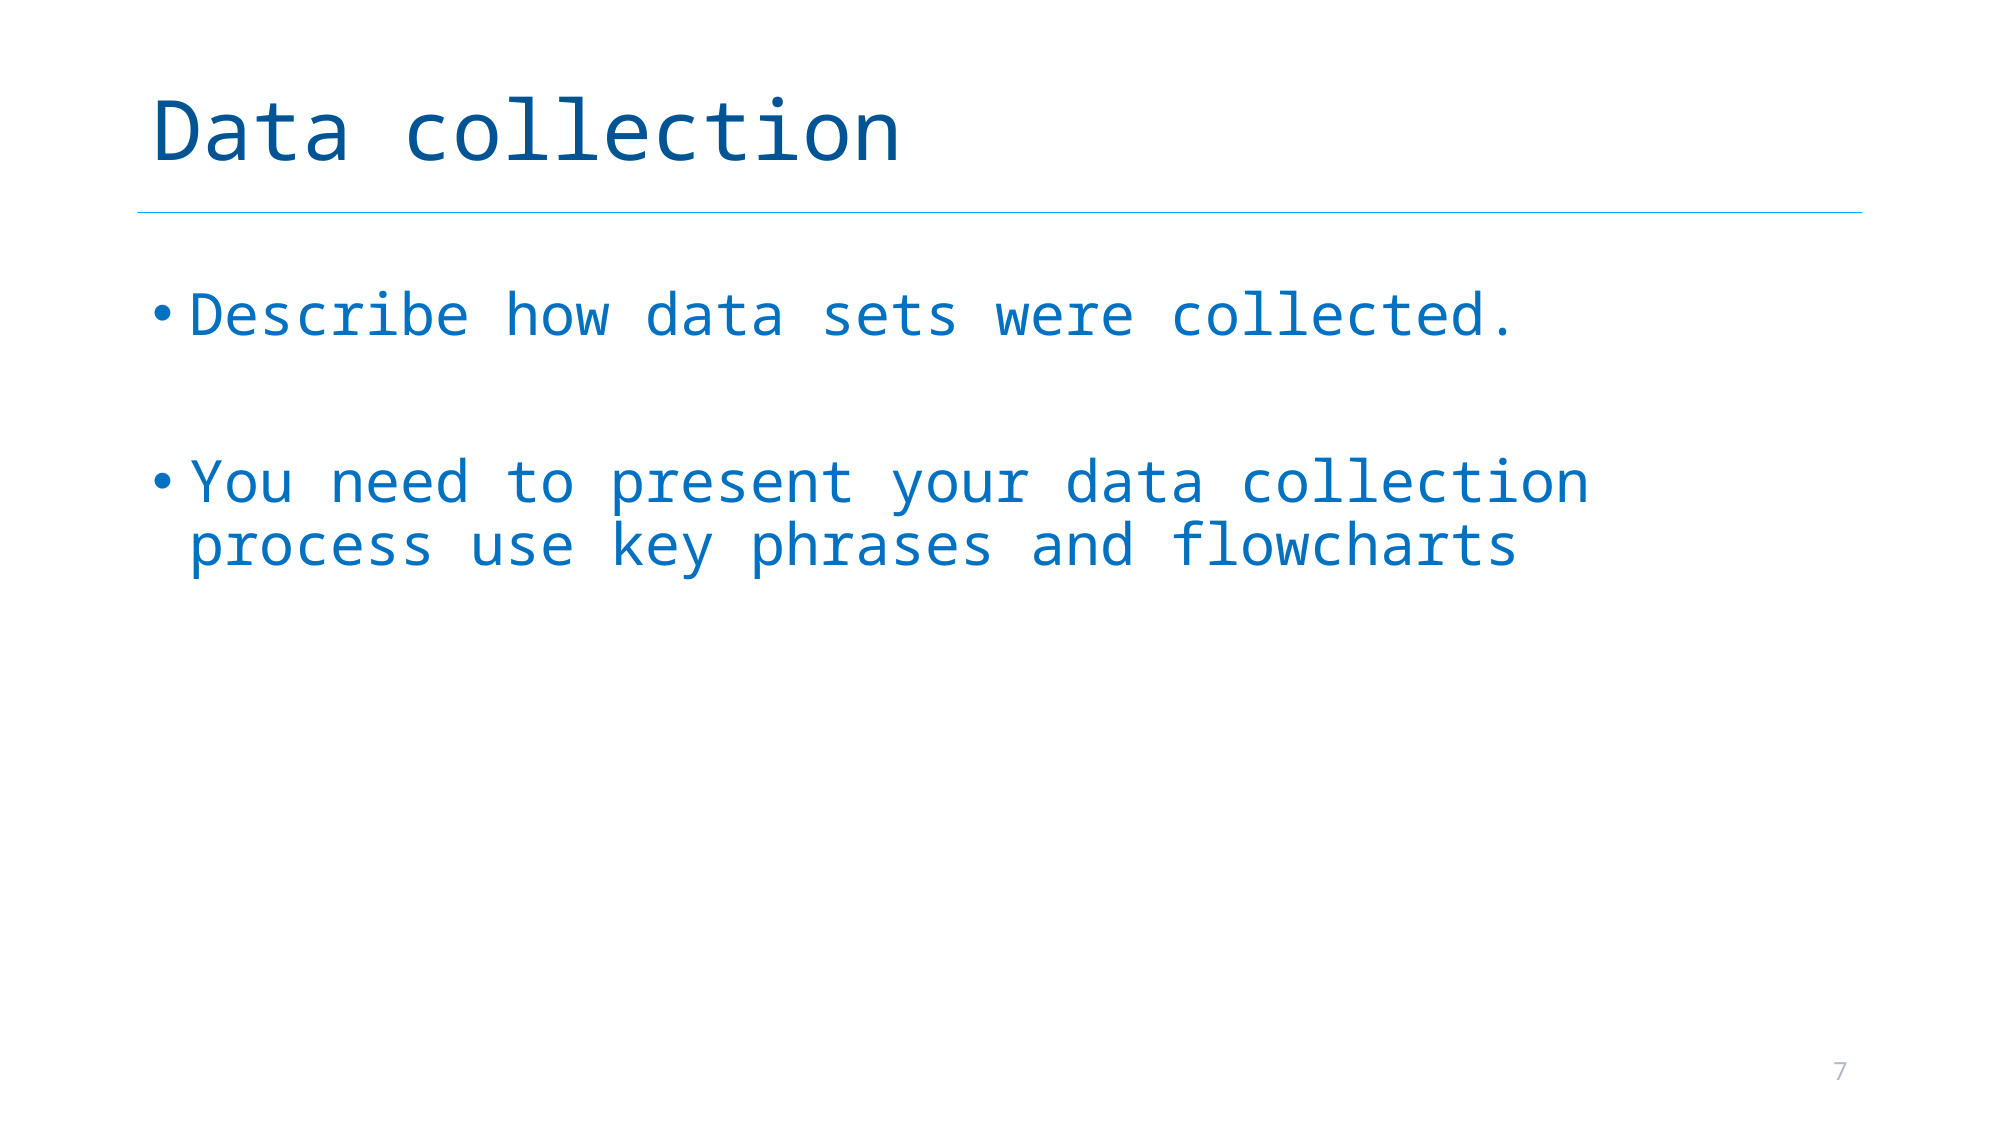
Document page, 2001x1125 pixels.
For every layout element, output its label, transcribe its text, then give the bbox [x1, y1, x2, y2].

list Describe how data sets were collected. You need to present your data collection process use key phrases and flowcharts [137, 277, 1863, 992]
title Data collection [137, 25, 1863, 243]
slide_number 36 [1412, 1042, 1863, 1103]
